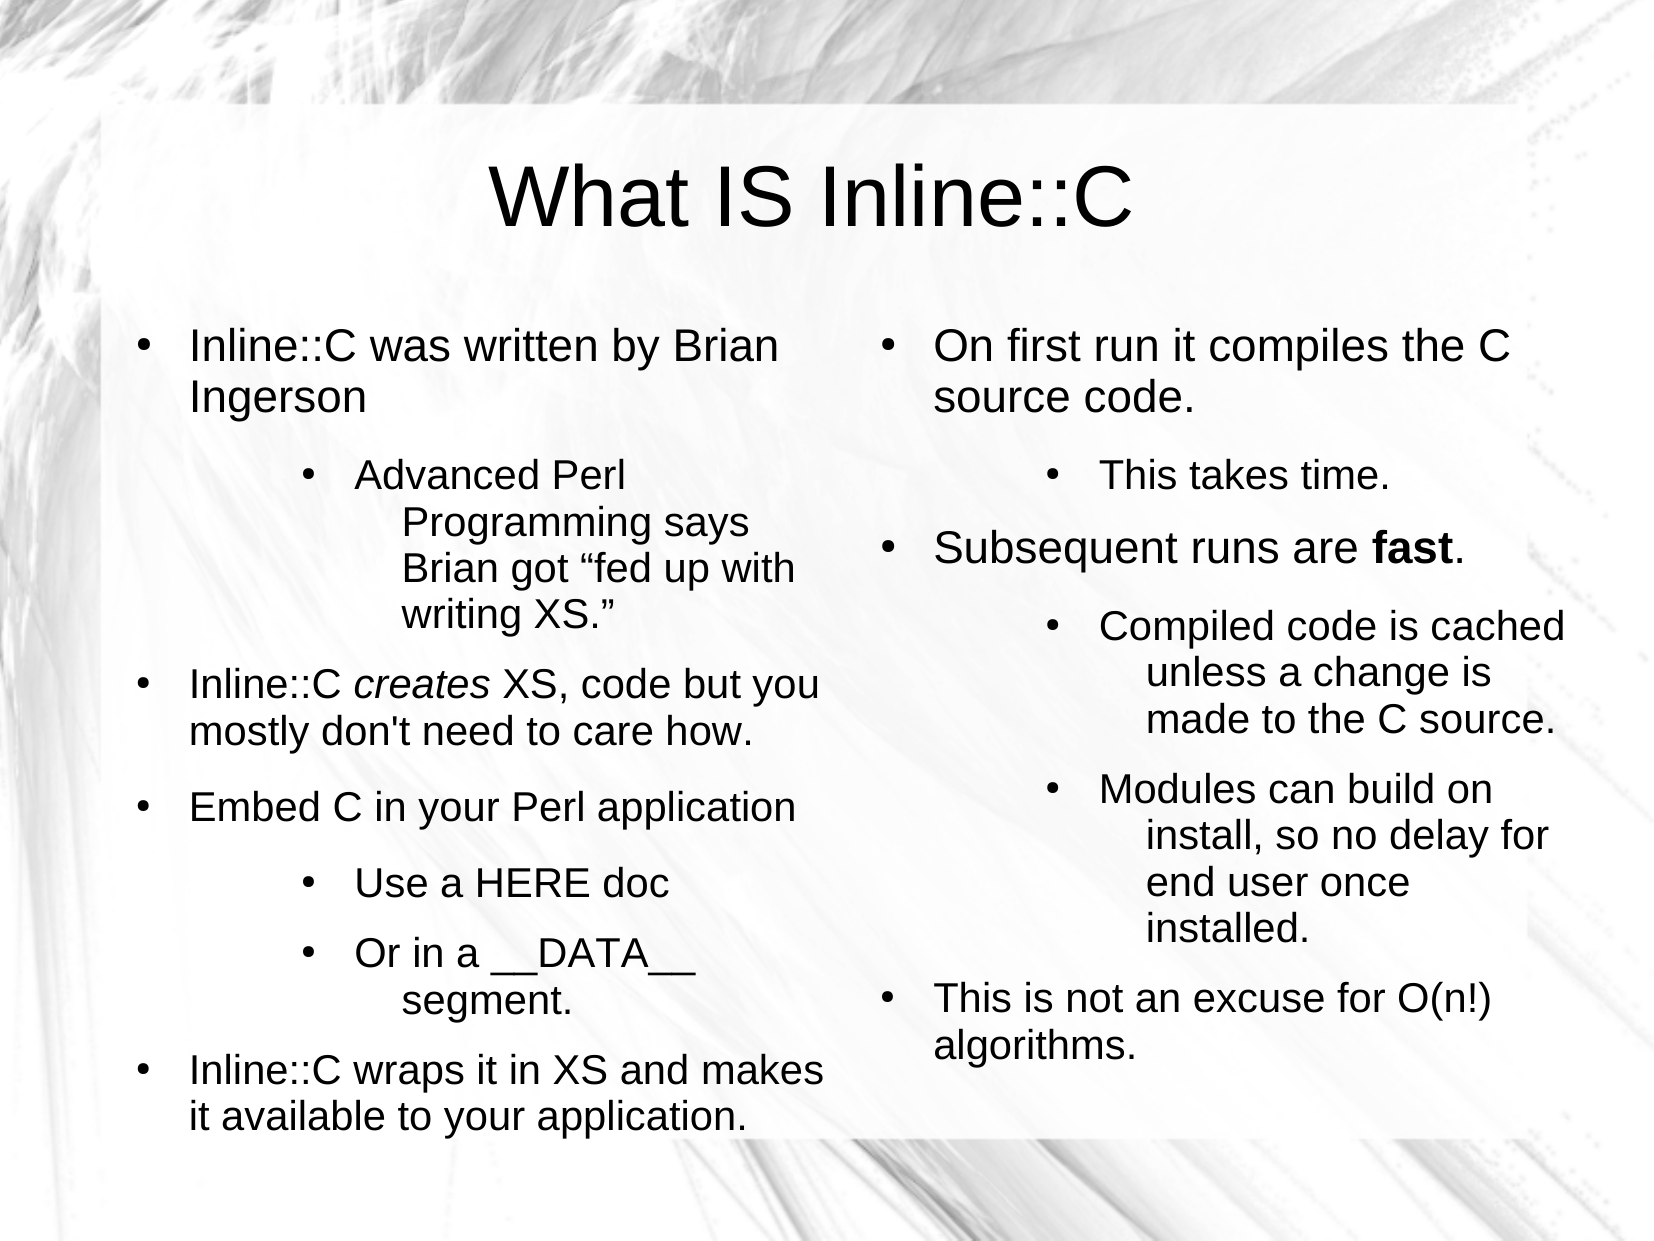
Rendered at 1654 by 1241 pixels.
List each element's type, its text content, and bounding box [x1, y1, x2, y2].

title What IS Inline::C [118, 112, 1506, 281]
picture [0, 0, 1654, 1241]
list Inline::C was written by Brian Ingerson Advanced Perl Programming says Brian got “fed up with writing XS.” Inline::C creates XS, code but you mostly don't need to care how. Embed C in your Perl application Use a HERE doc Or in a __DATA__ segment. Inline::C wraps it in XS and makes it available to your application. [118, 319, 827, 1143]
list On first run it compiles the C source code. This takes time. Subsequent runs are fast. Compiled code is cached unless a change is made to the C source. Modules can build on install, so no delay for end user once installed. This is not an excuse for O(n!) algorithms. [862, 319, 1572, 1139]
